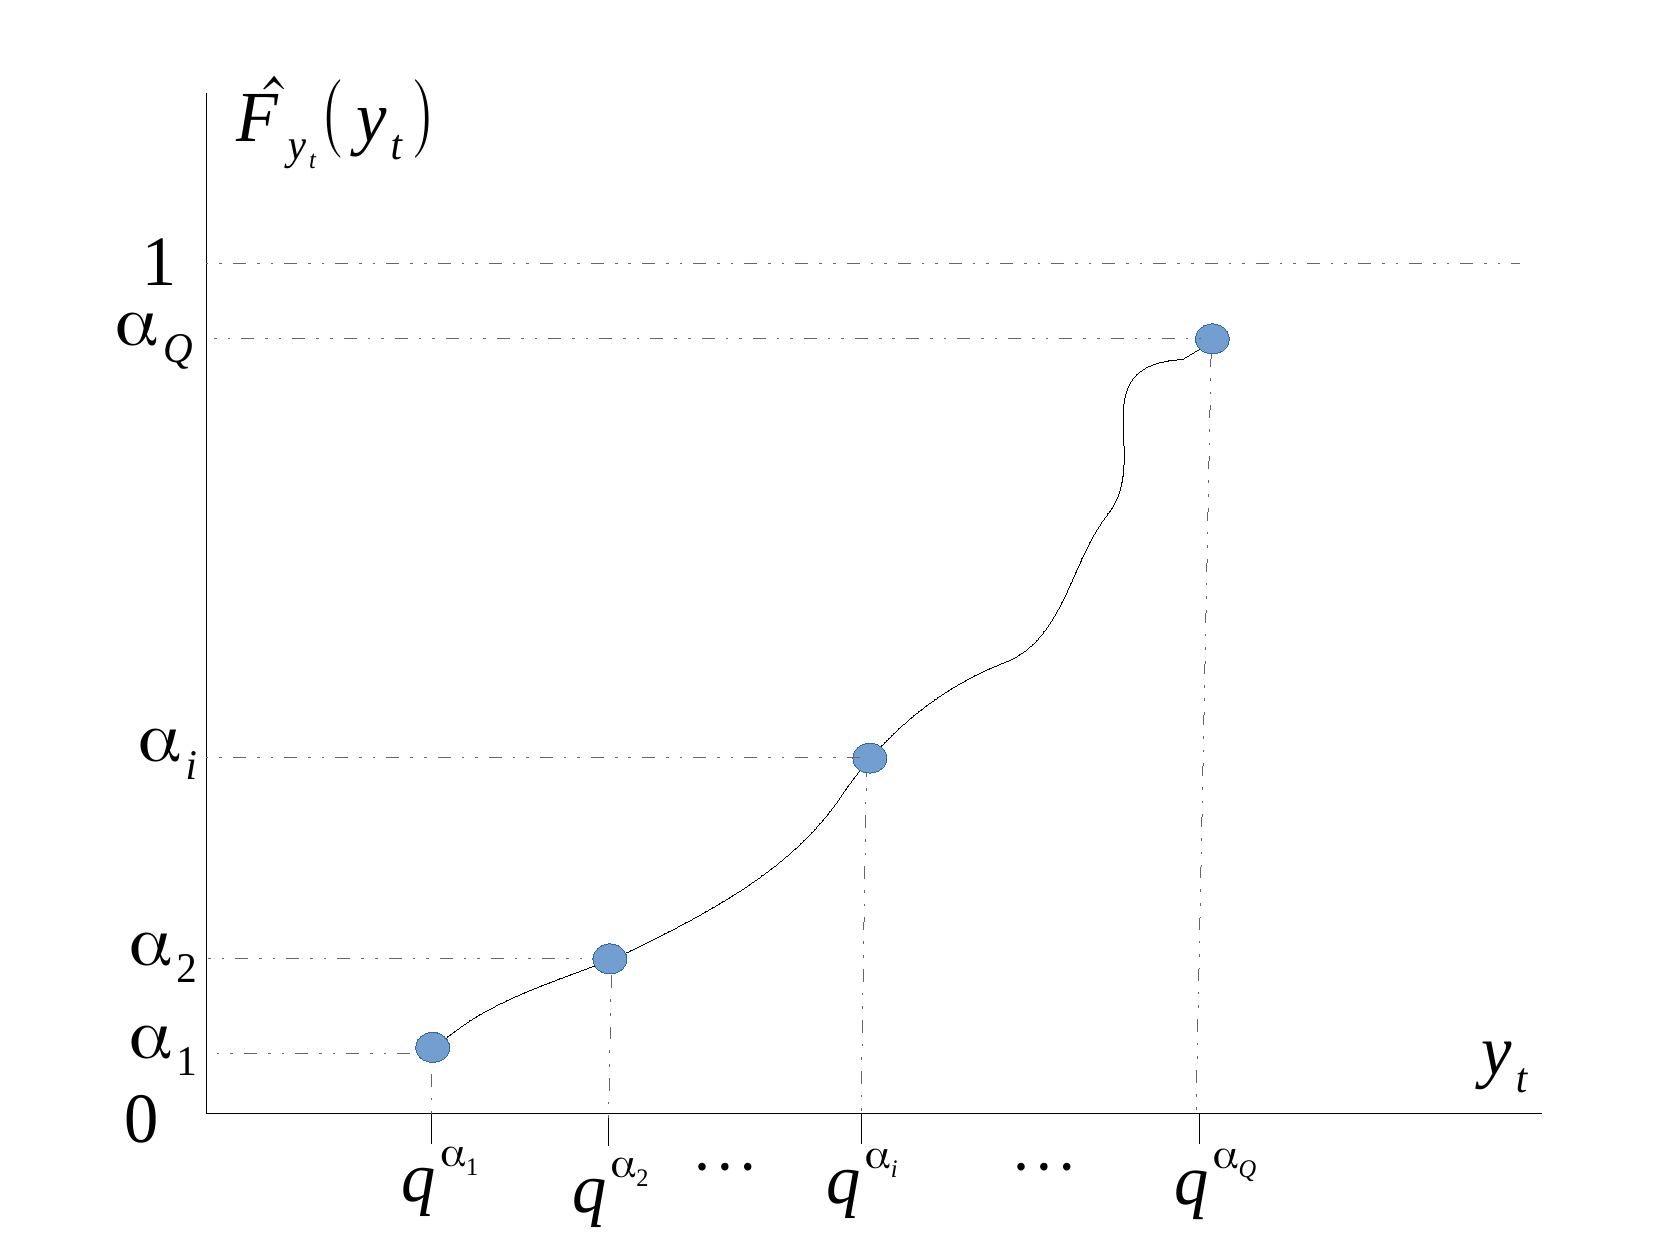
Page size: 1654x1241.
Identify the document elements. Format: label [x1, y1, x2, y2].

chart [107, 1022, 212, 1160]
chart [384, 1140, 496, 1220]
text_box [415, 1032, 450, 1063]
chart [1455, 1013, 1548, 1104]
chart [675, 1161, 777, 1177]
text_box [852, 743, 887, 774]
chart [809, 1141, 916, 1221]
chart [555, 1150, 667, 1231]
chart [112, 929, 213, 992]
text_box [592, 943, 627, 974]
chart [121, 726, 213, 789]
chart [1157, 1141, 1276, 1221]
text_box [1195, 323, 1230, 354]
chart [124, 223, 192, 304]
chart [98, 309, 210, 372]
chart [994, 1161, 1096, 1177]
chart [214, 69, 450, 174]
